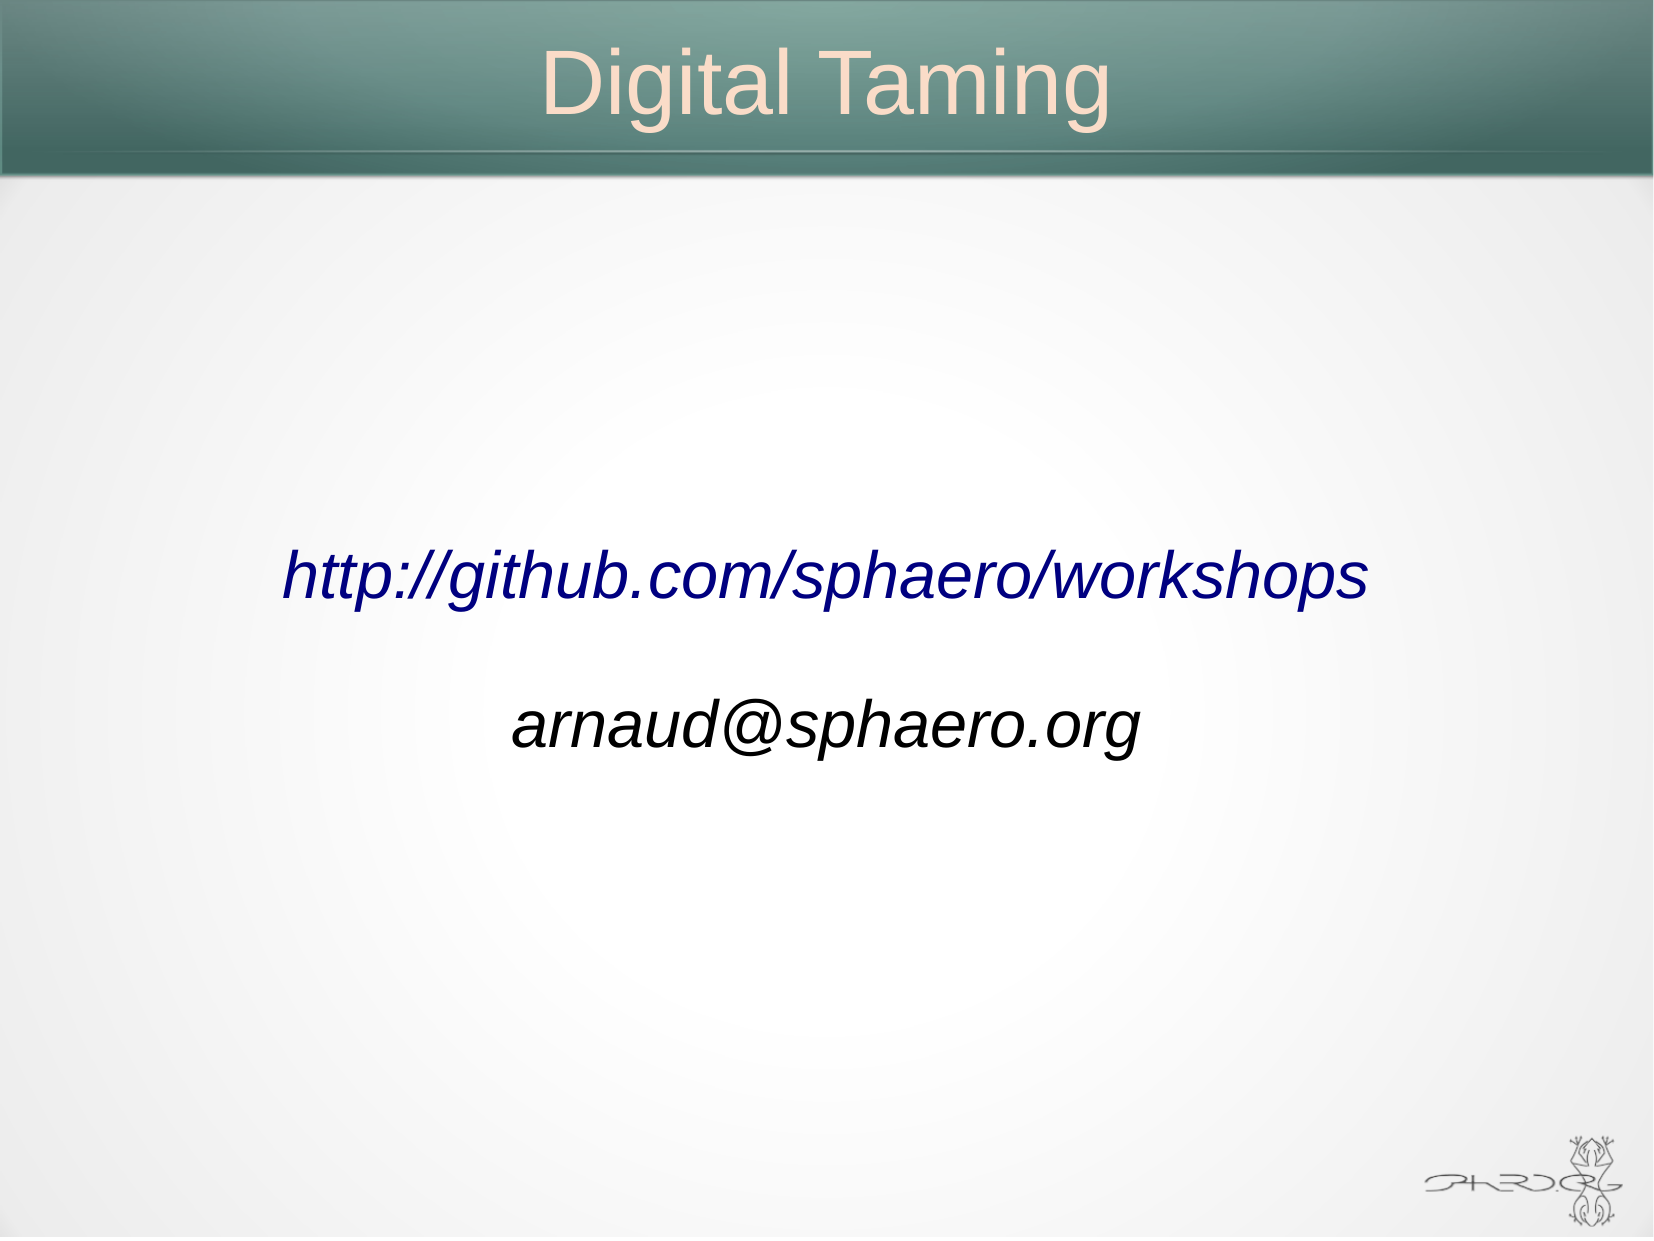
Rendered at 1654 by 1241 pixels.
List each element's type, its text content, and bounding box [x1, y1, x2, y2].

picture [0, 0, 1654, 1237]
title Digital Taming [82, 11, 1571, 154]
subtitle http://github.com/sphaero/workshops arnaud@sphaero.org [82, 290, 1571, 1010]
